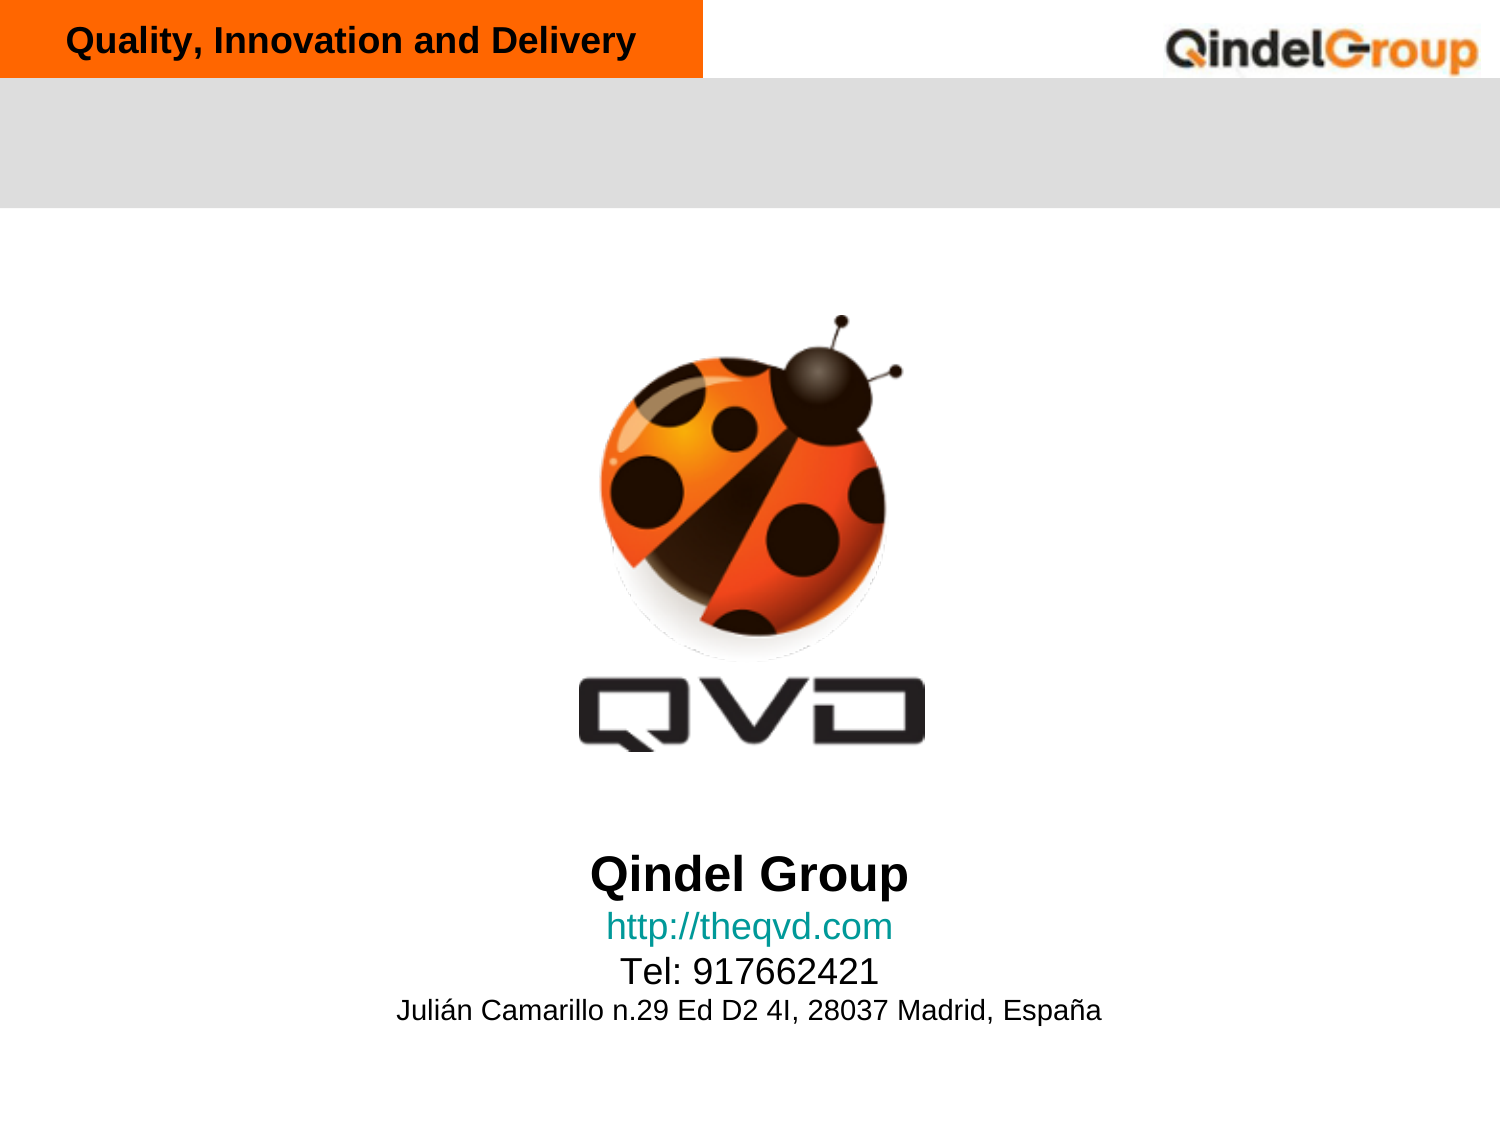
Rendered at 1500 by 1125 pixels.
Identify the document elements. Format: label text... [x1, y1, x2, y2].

picture [1163, 23, 1481, 78]
picture [579, 315, 925, 752]
text_box Qindel Group http://theqvd.com Tel: 917662421 Julián Camarillo n.29 Ed D2 4I, 28037 Madrid, España [381, 834, 1118, 1035]
